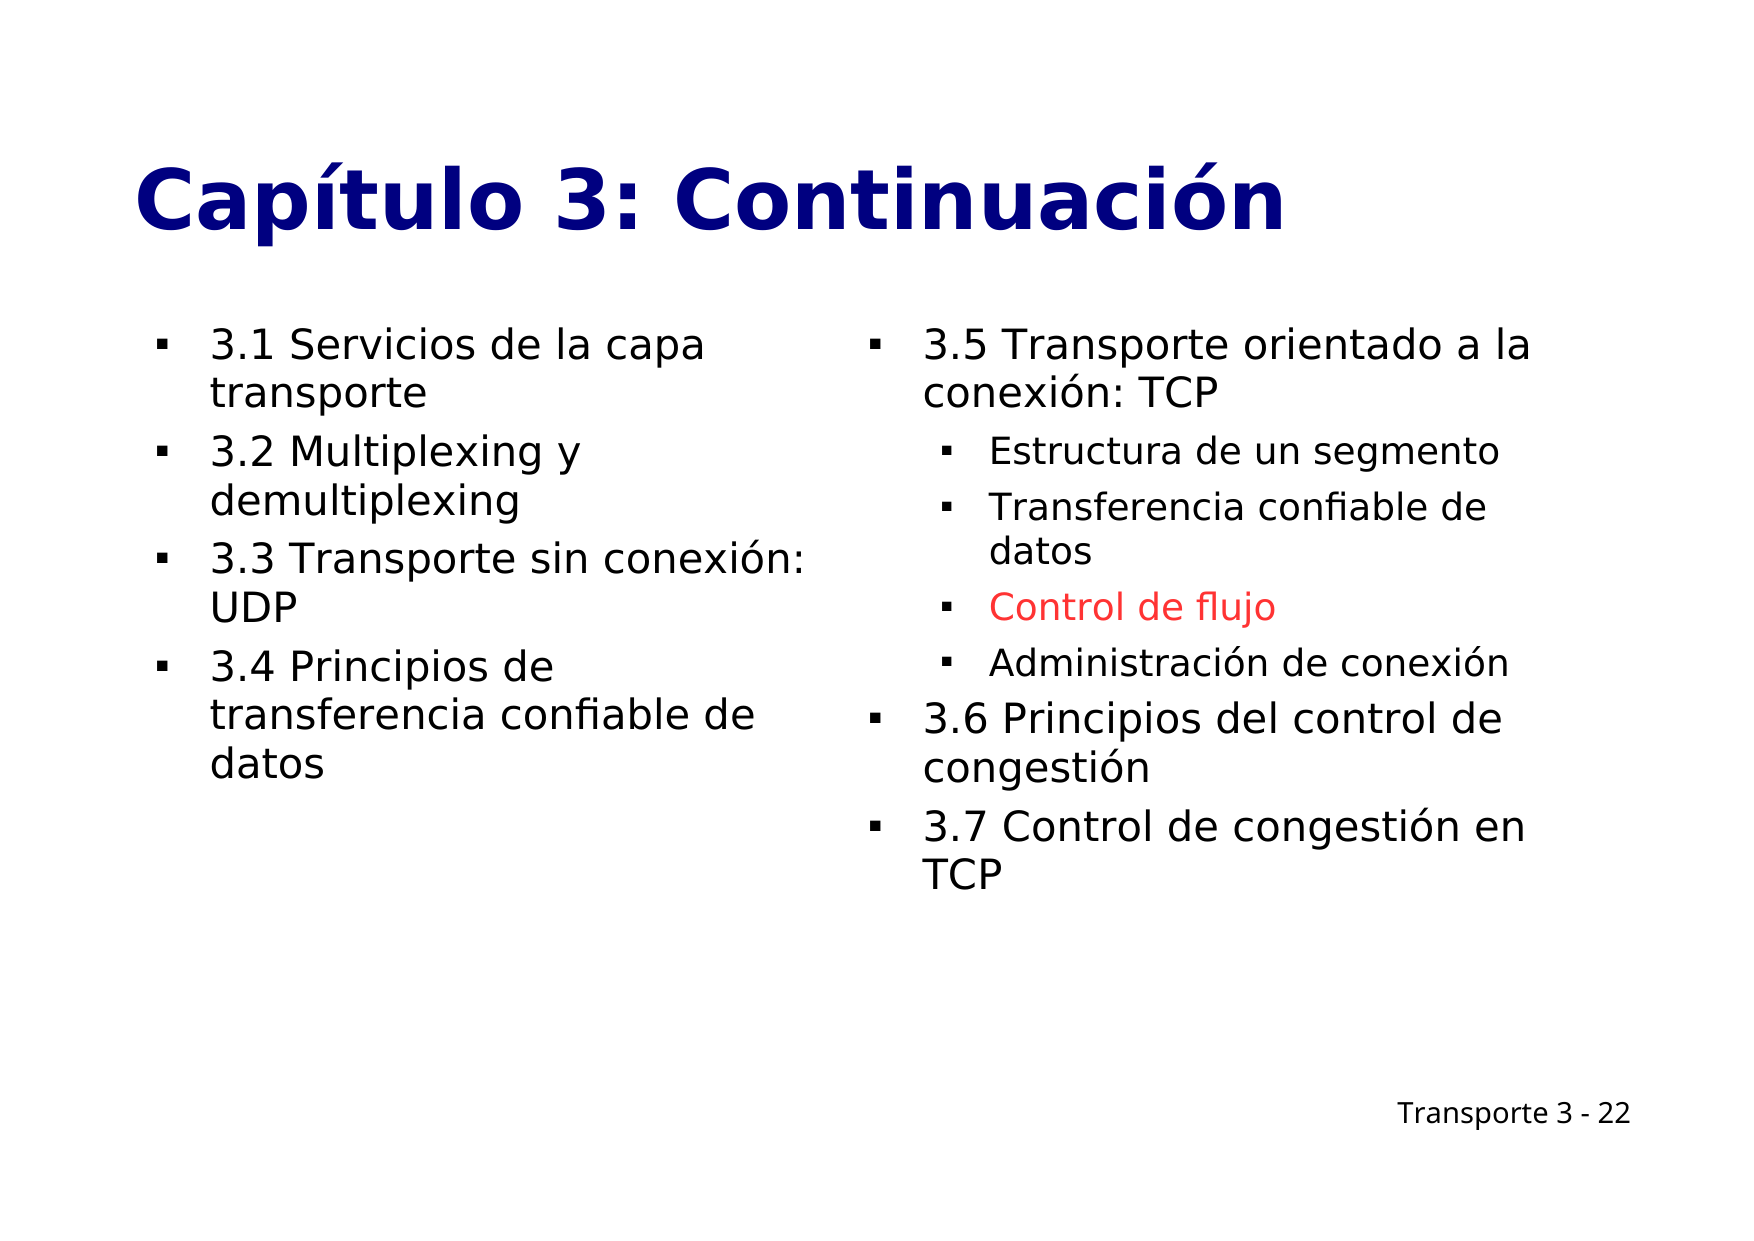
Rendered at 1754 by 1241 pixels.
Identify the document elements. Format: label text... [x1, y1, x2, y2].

list 3.1 Servicios de la capa transporte 3.2 Multiplexing y demultiplexing 3.3 Transporte sin conexión: UDP 3.4 Principios de transferencia confiable de datos [154, 320, 833, 1082]
list 3.5 Transporte orientado a la conexión: TCP Estructura de un segmento Transferencia confiable de datos Control de flujo Administración de conexión 3.6 Principios del control de congestión 3.7 Control de congestión en TCP [866, 320, 1546, 1082]
title Capítulo 3: Continuación [88, 95, 1654, 298]
